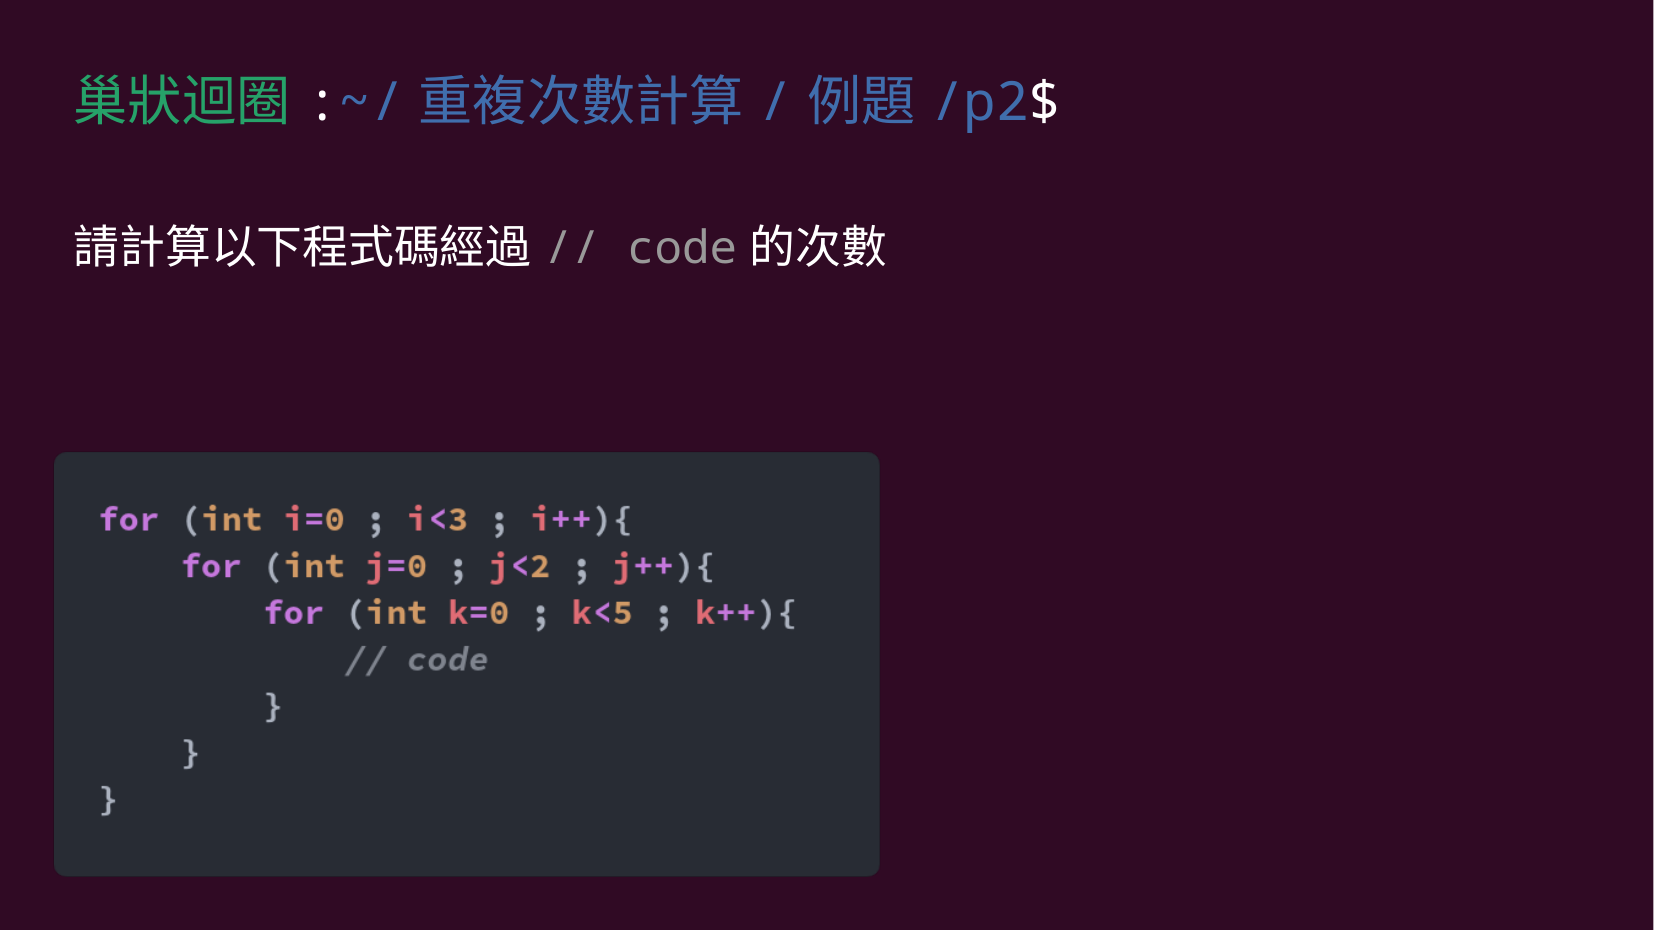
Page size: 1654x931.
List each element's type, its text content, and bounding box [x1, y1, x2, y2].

picture [0, 398, 934, 931]
text_box 巢狀迴圈:~/重複次數計算/例題/p2$ [59, 55, 1201, 139]
text_box 請計算以下程式碼經過// code的次數 [59, 193, 1613, 488]
